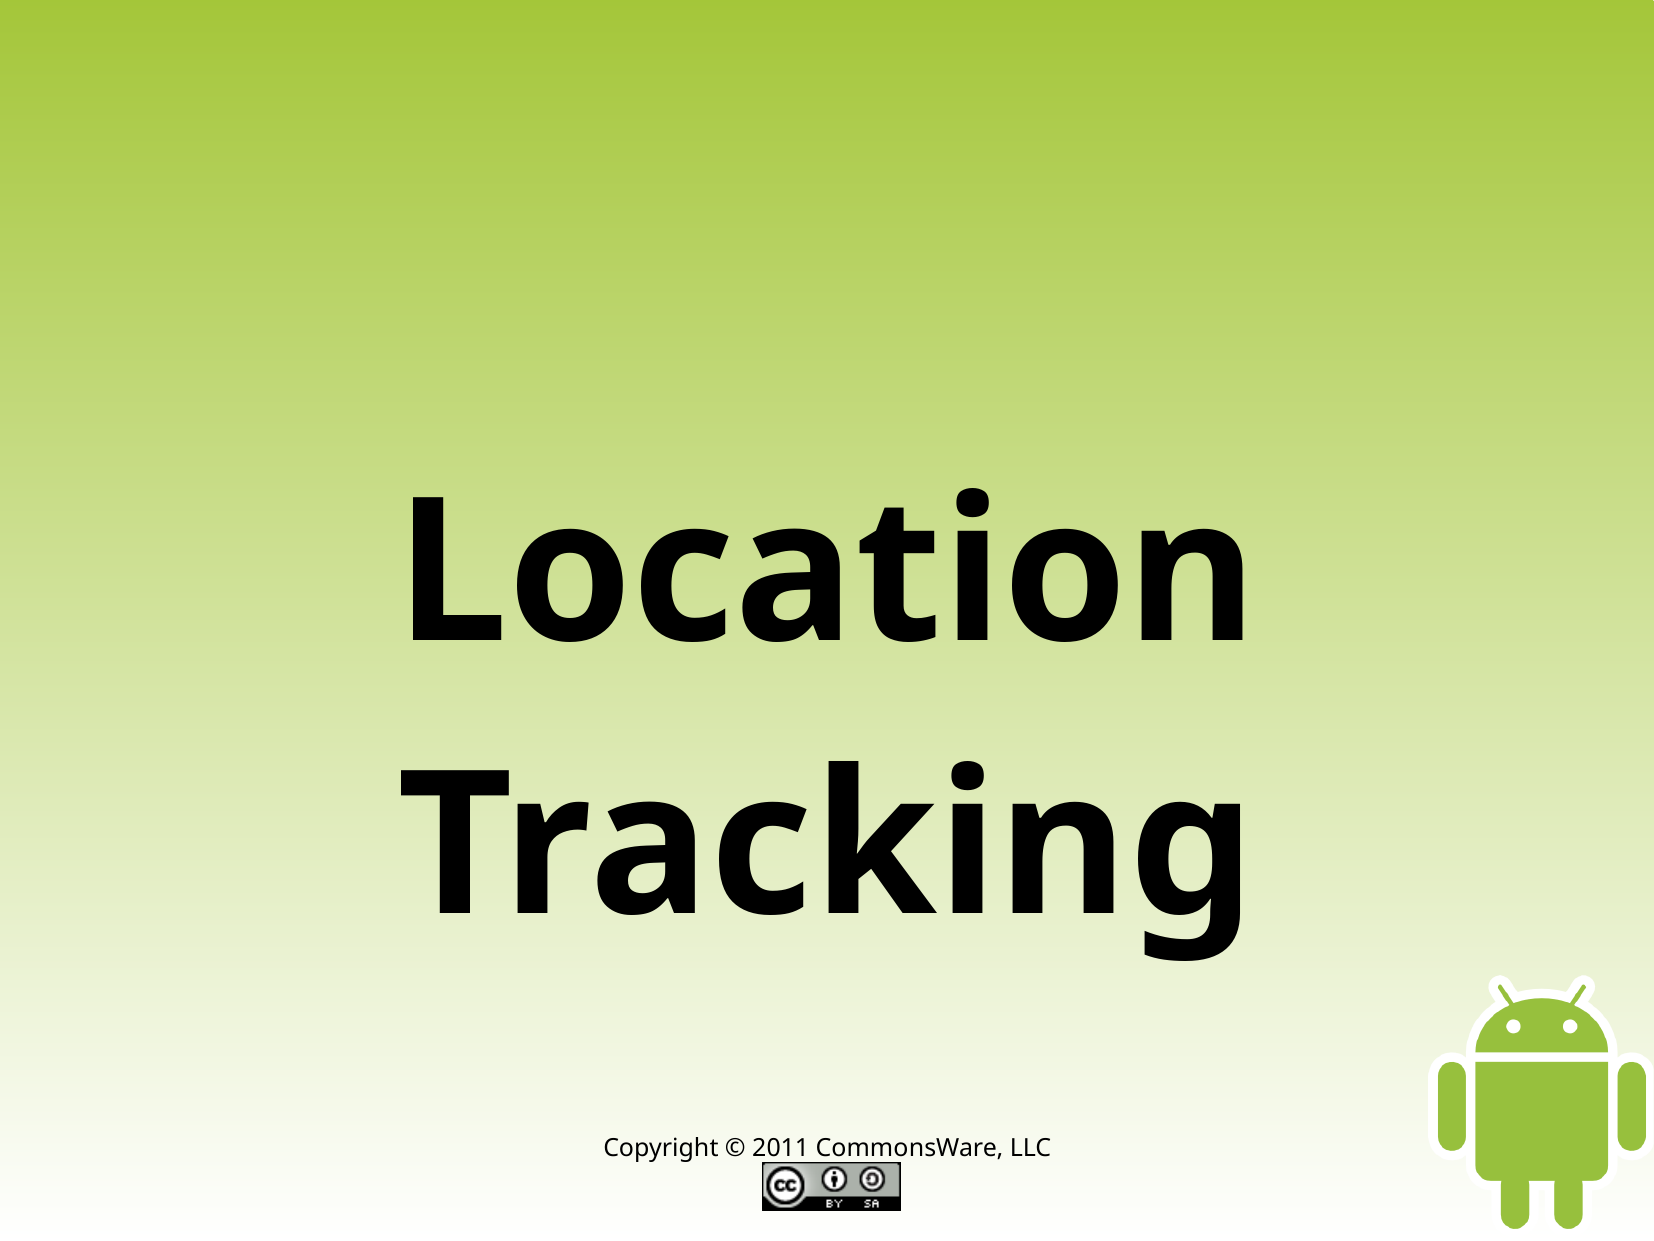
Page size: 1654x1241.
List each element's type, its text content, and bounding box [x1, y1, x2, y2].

picture [762, 1162, 901, 1211]
subtitle Location Tracking [82, 290, 1571, 1109]
picture [1428, 975, 1654, 1238]
